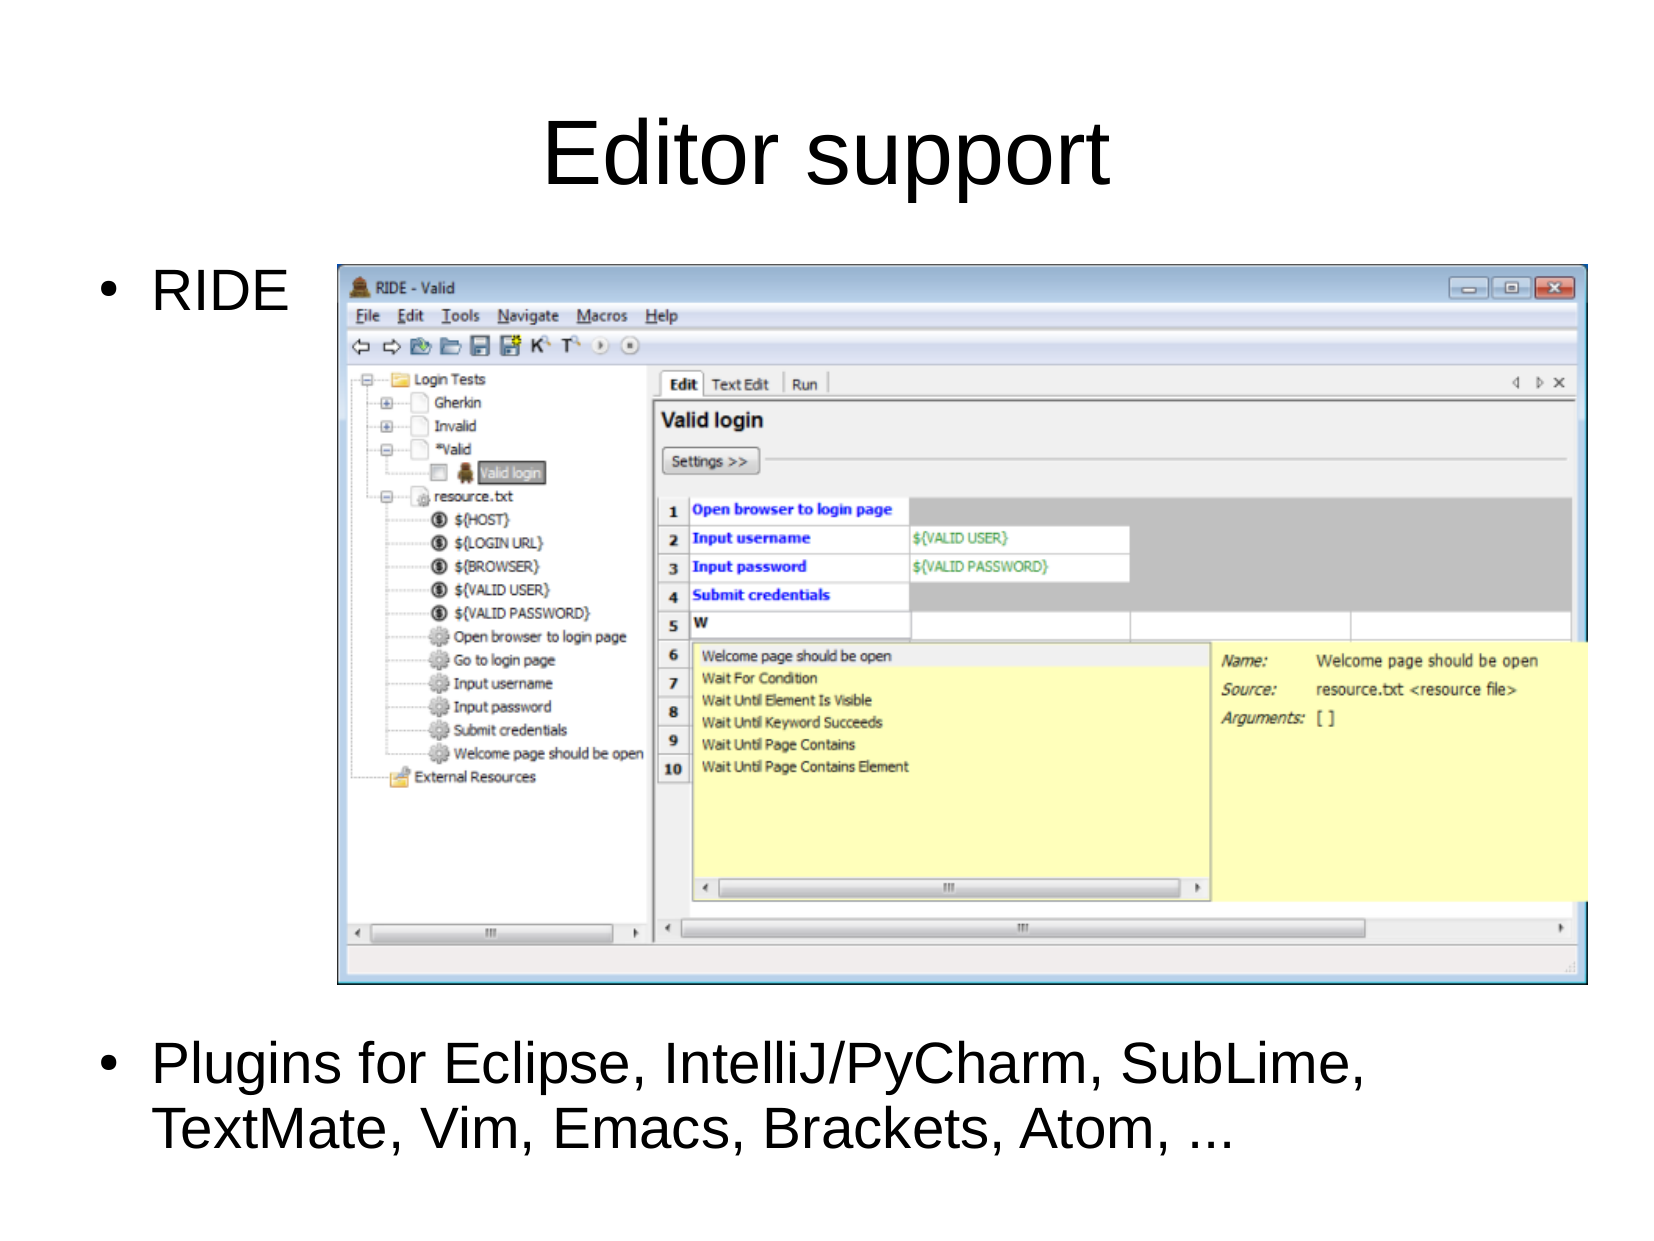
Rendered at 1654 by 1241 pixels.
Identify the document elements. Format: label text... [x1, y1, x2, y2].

list RIDE Plugins for Eclipse, IntelliJ/PyCharm, SubLime, TextMate, Vim, Emacs, Brackets, Atom, ... [80, 257, 1573, 1162]
title Editor support [82, 49, 1571, 257]
picture [337, 264, 1588, 985]
